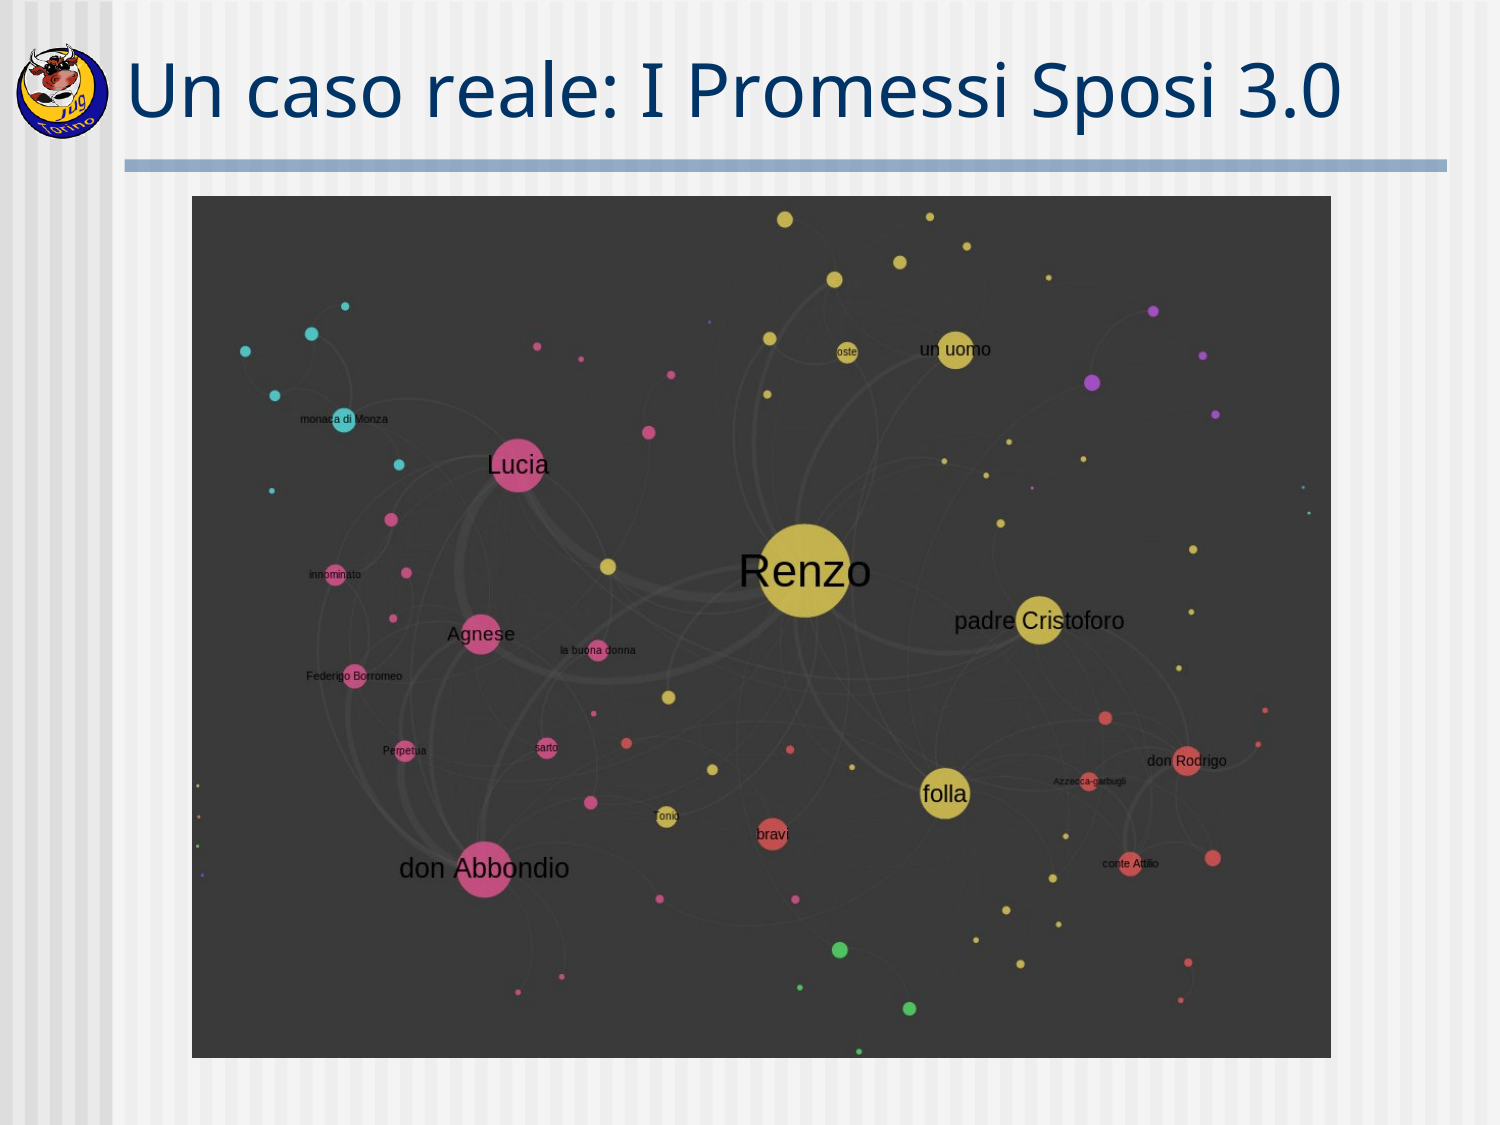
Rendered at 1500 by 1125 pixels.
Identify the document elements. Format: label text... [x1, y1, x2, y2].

title Un caso reale: I Promessi Sposi 3.0 [124, 50, 1482, 138]
picture [192, 196, 1331, 1058]
picture [5, 36, 119, 149]
